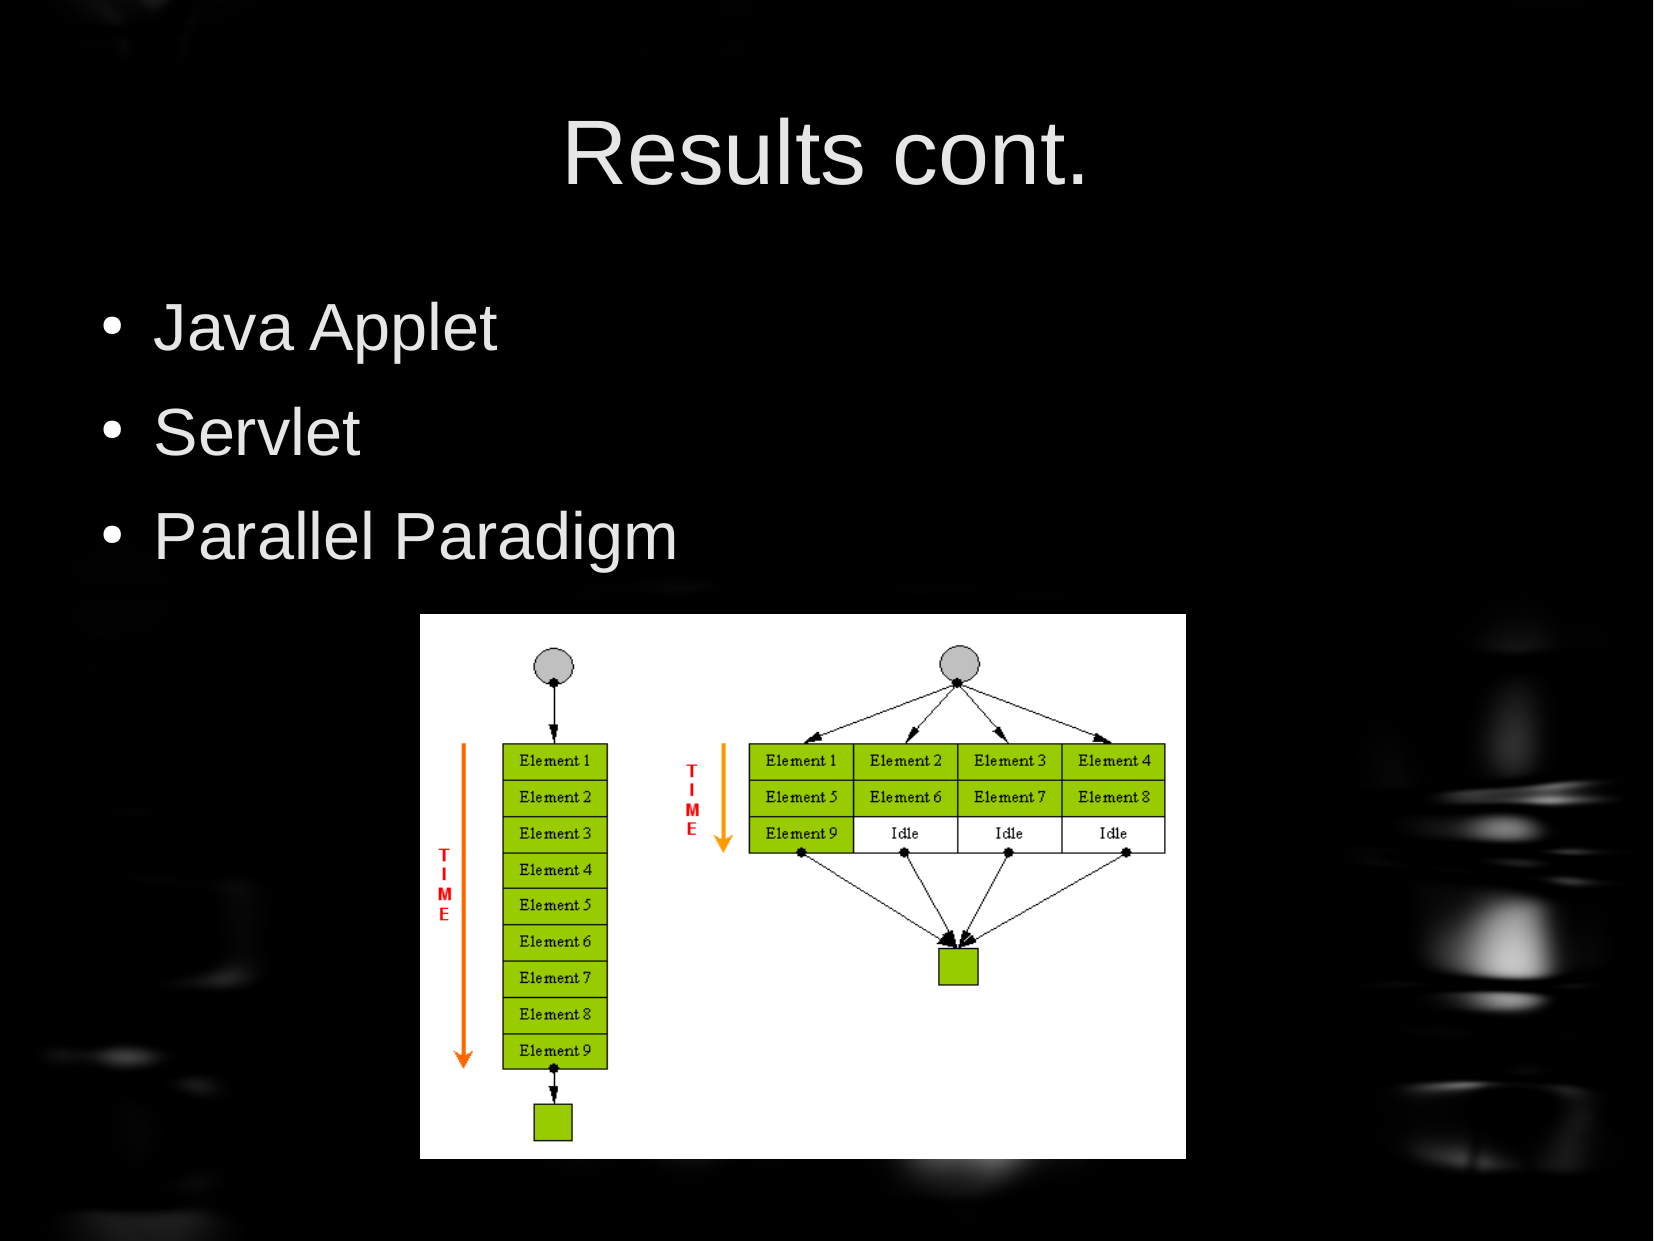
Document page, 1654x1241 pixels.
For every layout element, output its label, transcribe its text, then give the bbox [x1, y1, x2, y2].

title Results cont. [82, 49, 1571, 257]
list Java Applet Servlet Parallel Paradigm [82, 290, 1538, 1010]
picture [0, 0, 1654, 1241]
